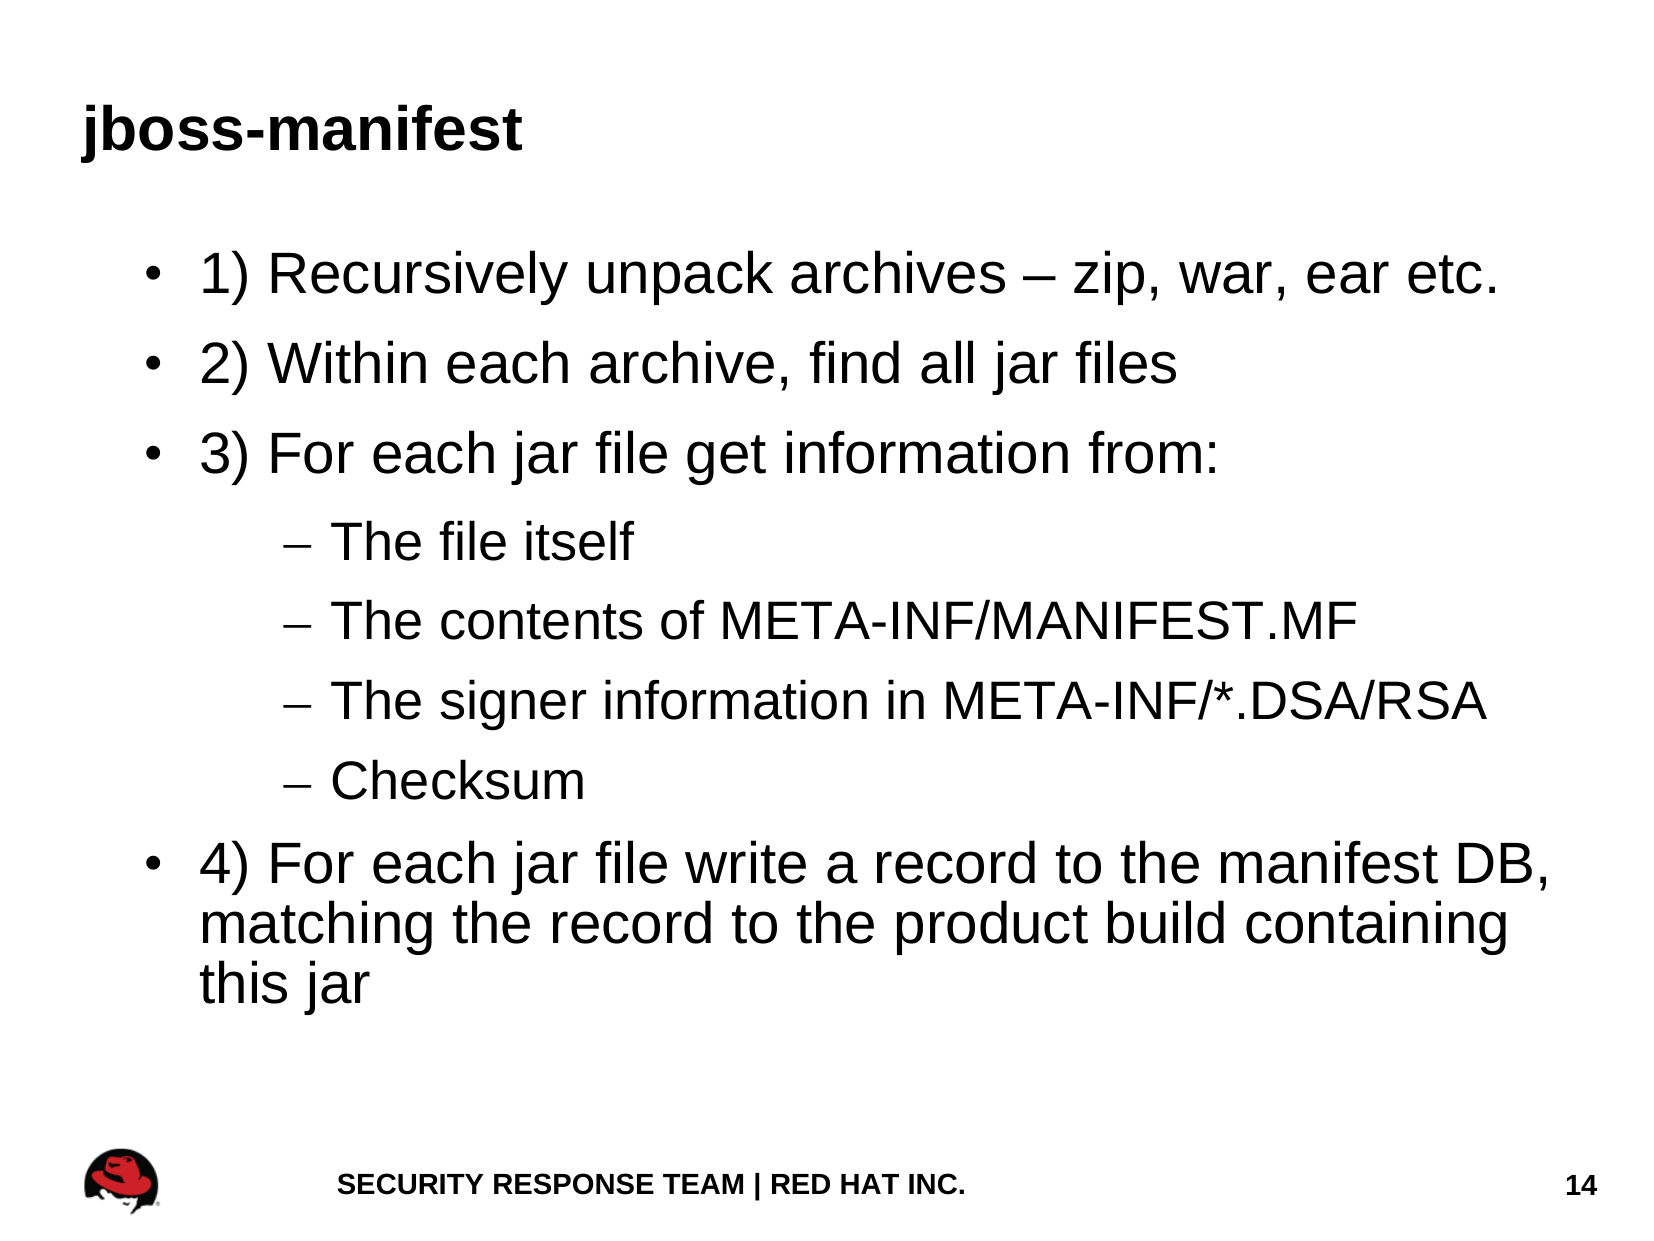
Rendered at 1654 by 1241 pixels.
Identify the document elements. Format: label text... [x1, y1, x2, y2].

title jboss-manifest [82, 37, 1571, 225]
picture [83, 1146, 166, 1224]
list 1) Recursively unpack archives – zip, war, ear etc. 2) Within each archive, find all jar files 3) For each jar file get information from: The file itself The contents of META-INF/MANIFEST.MF The signer information in META-INF/*.DSA/RSA Checksum 4) For each jar file write a record to the manifest DB, matching the record to the product build containing this jar [86, 244, 1575, 1021]
